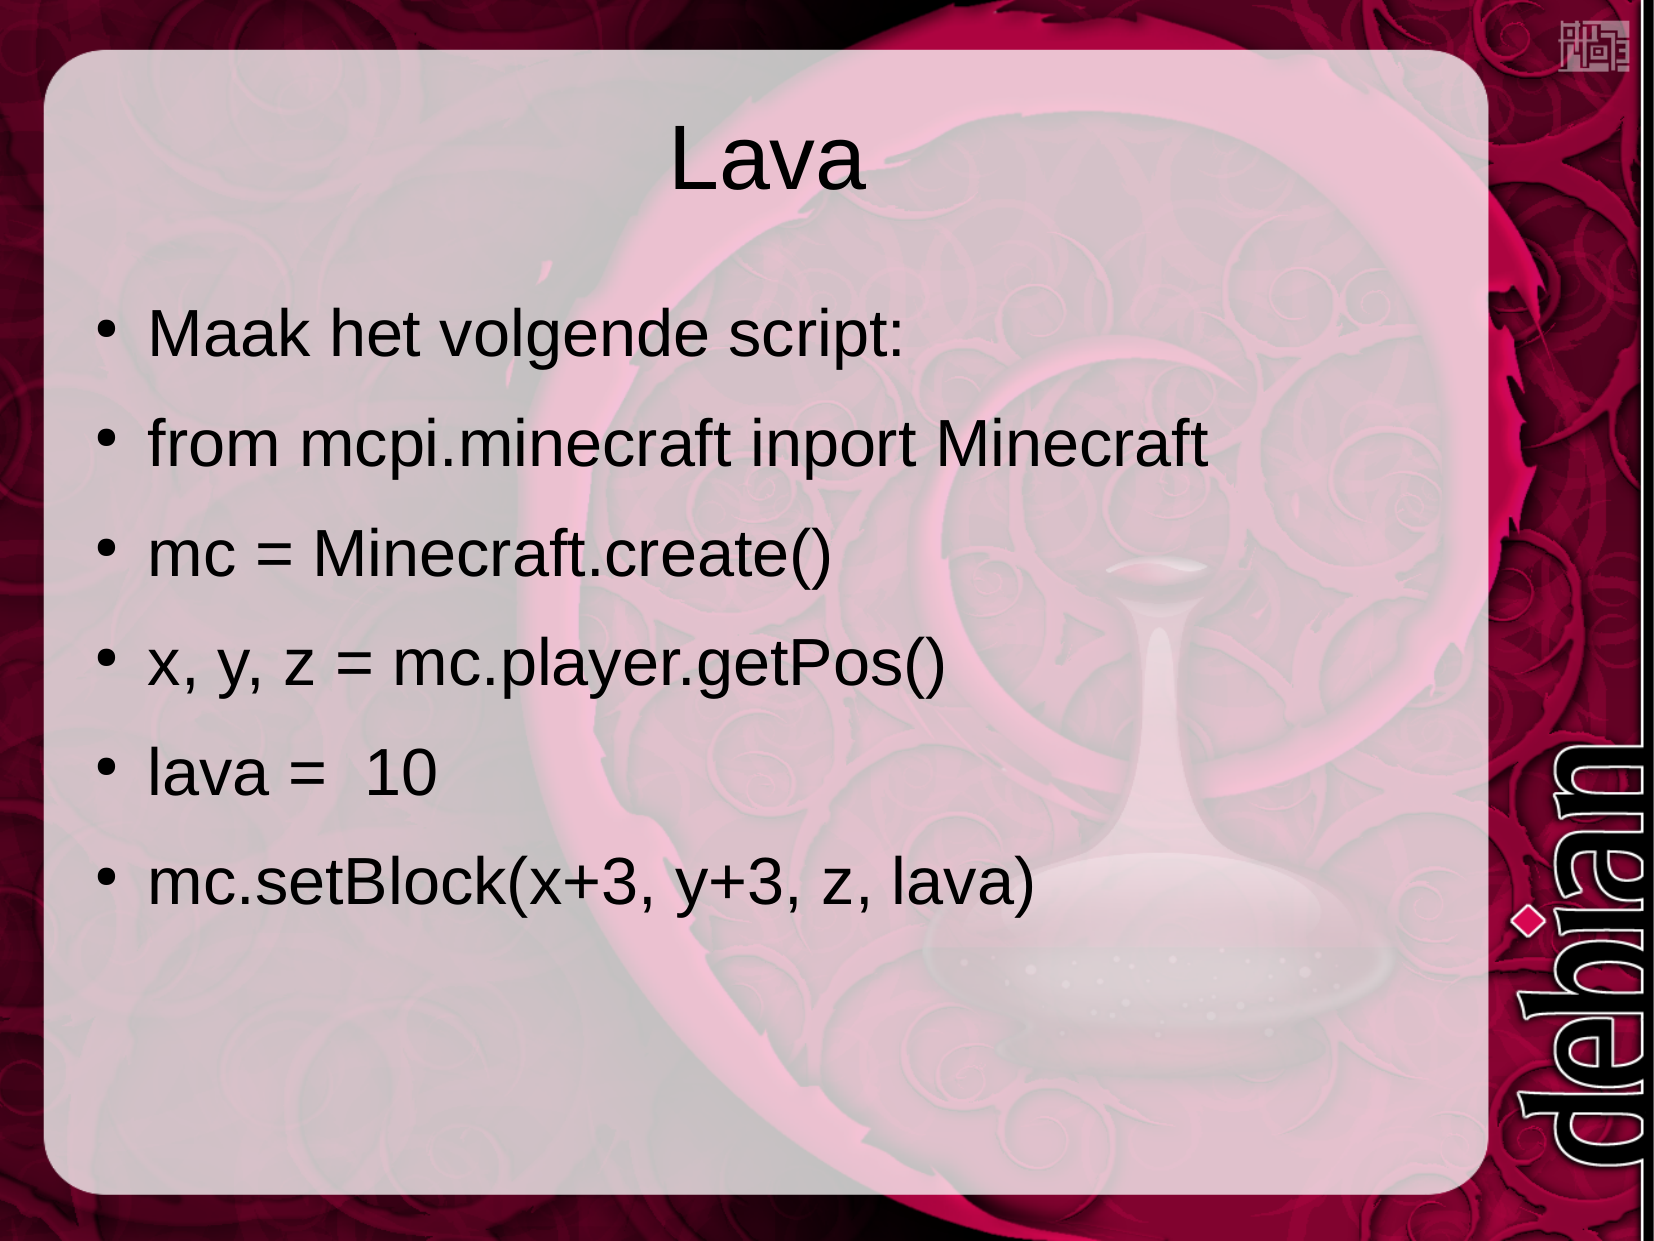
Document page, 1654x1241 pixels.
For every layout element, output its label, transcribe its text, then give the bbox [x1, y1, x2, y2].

list Maak het volgende script: from mcpi.minecraft inport Minecraft mc = Minecraft.create() x, y, z = mc.player.getPos() lava = 10 mc.setBlock(x+3, y+3, z, lava) [59, 290, 1477, 1109]
title Lava [59, 49, 1477, 257]
picture [0, 0, 1654, 1241]
